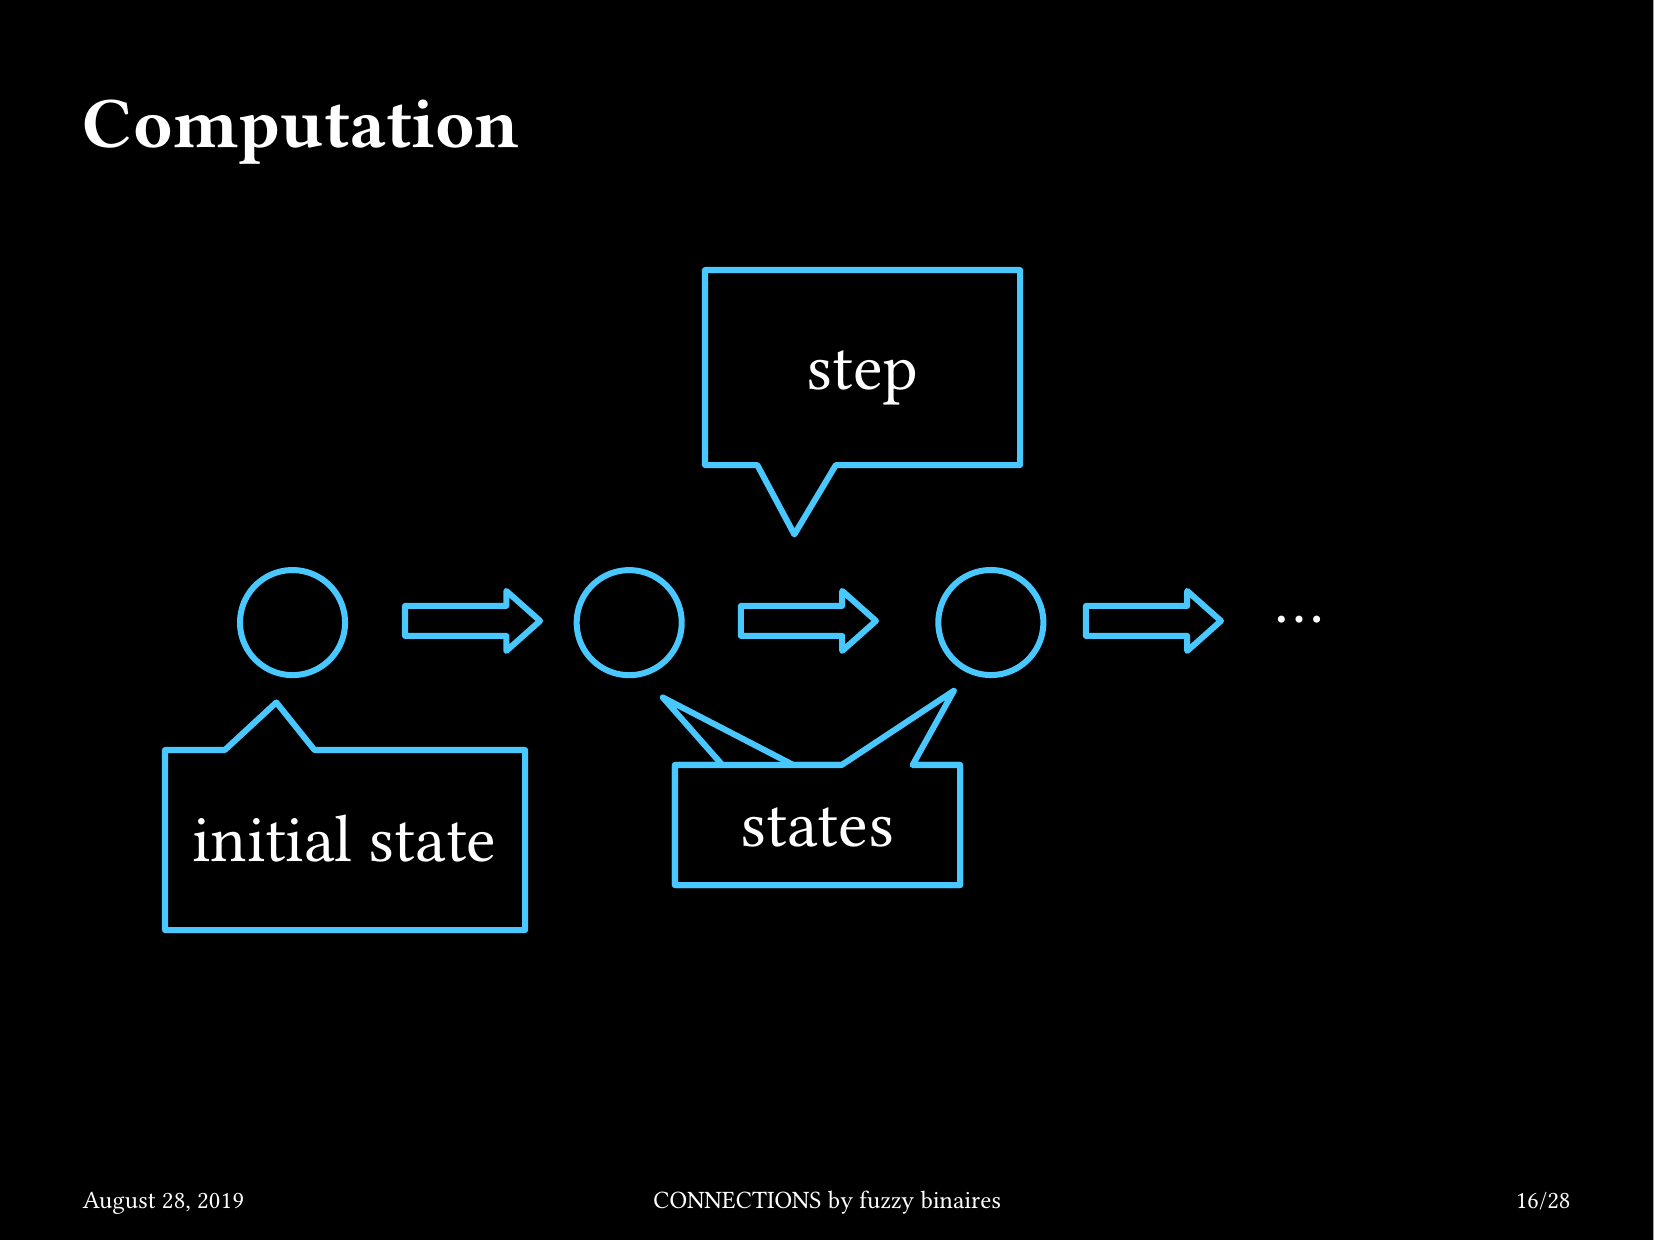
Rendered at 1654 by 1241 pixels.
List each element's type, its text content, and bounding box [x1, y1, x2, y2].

text_box [240, 570, 346, 676]
text_box initial state [165, 702, 526, 931]
text_box states [662, 697, 794, 765]
text_box [938, 570, 1044, 676]
text_box [405, 590, 541, 651]
text_box step [705, 270, 1021, 535]
text_box [1085, 590, 1221, 651]
text_box states [675, 690, 961, 886]
title Computation [82, 49, 1571, 200]
text_box [576, 570, 682, 676]
text_box [740, 590, 876, 651]
text_box ... [1260, 555, 1471, 647]
